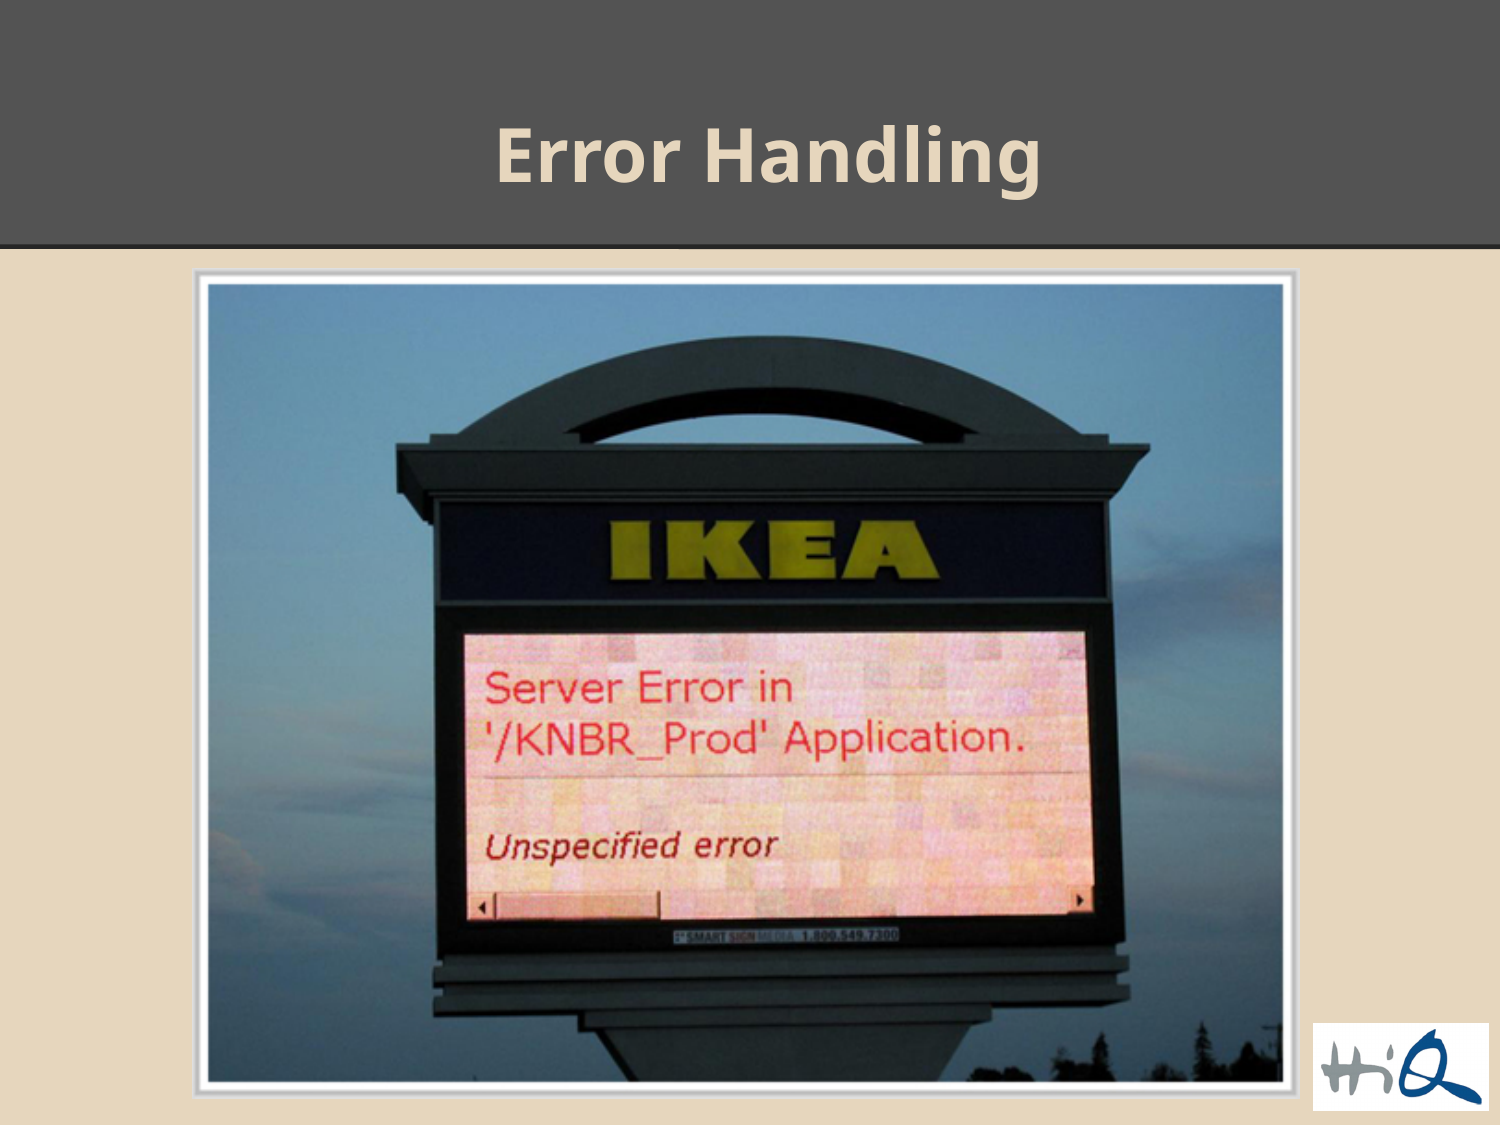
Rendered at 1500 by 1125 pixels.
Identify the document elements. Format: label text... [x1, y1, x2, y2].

picture [192, 268, 1300, 1099]
picture [1313, 1023, 1489, 1111]
title Error Handling [106, 47, 1382, 213]
